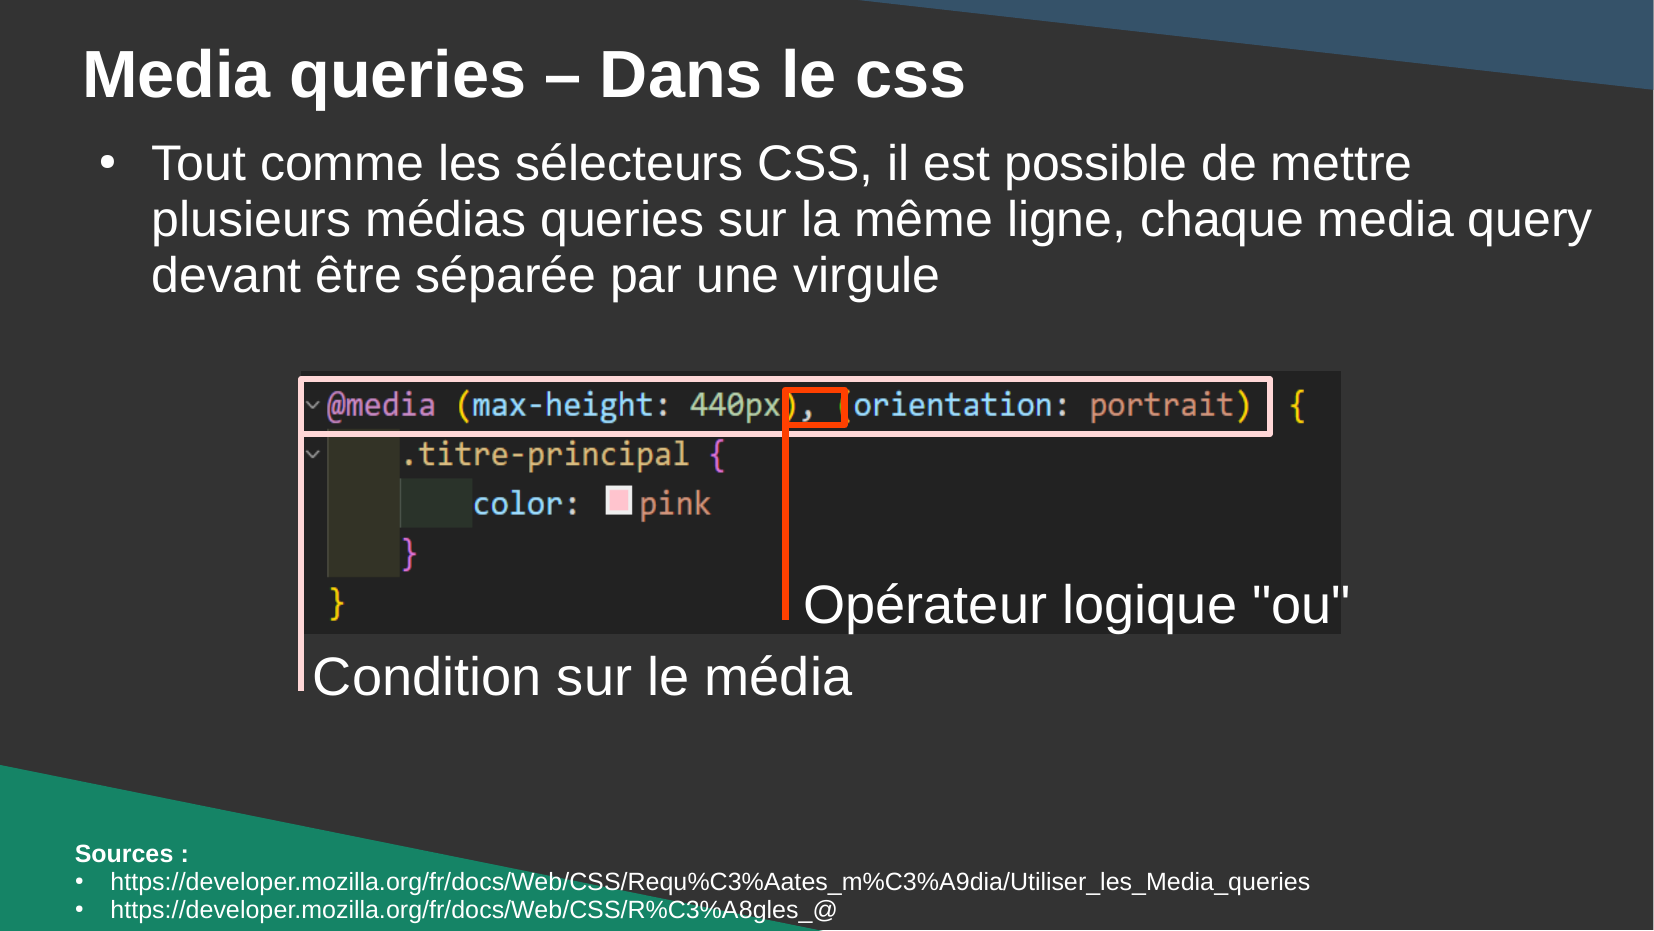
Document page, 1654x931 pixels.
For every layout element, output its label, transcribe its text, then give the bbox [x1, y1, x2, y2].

picture [304, 382, 1267, 431]
title Media queries – Dans le css [82, 37, 1571, 122]
text_box [0, 764, 333, 931]
title Condition sur le média [312, 646, 939, 708]
picture [301, 371, 1341, 634]
title Opérateur logique "ou" [803, 574, 1371, 636]
text_box Sources : https://developer.mozilla.org/fr/docs/Web/CSS/Requ%C3%Aates_m%C3%A9dia/Utiliser_les_Media_queries https://developer.mozilla.org/fr/docs/Web/CSS/R%C3%A8gles_@ [60, 832, 1546, 931]
picture [789, 393, 841, 422]
list Tout comme les sélecteurs CSS, il est possible de mettre plusieurs médias queries sur la même ligne, chaque media query devant être séparée par une virgule [80, 135, 1605, 337]
text_box [858, 0, 1654, 90]
